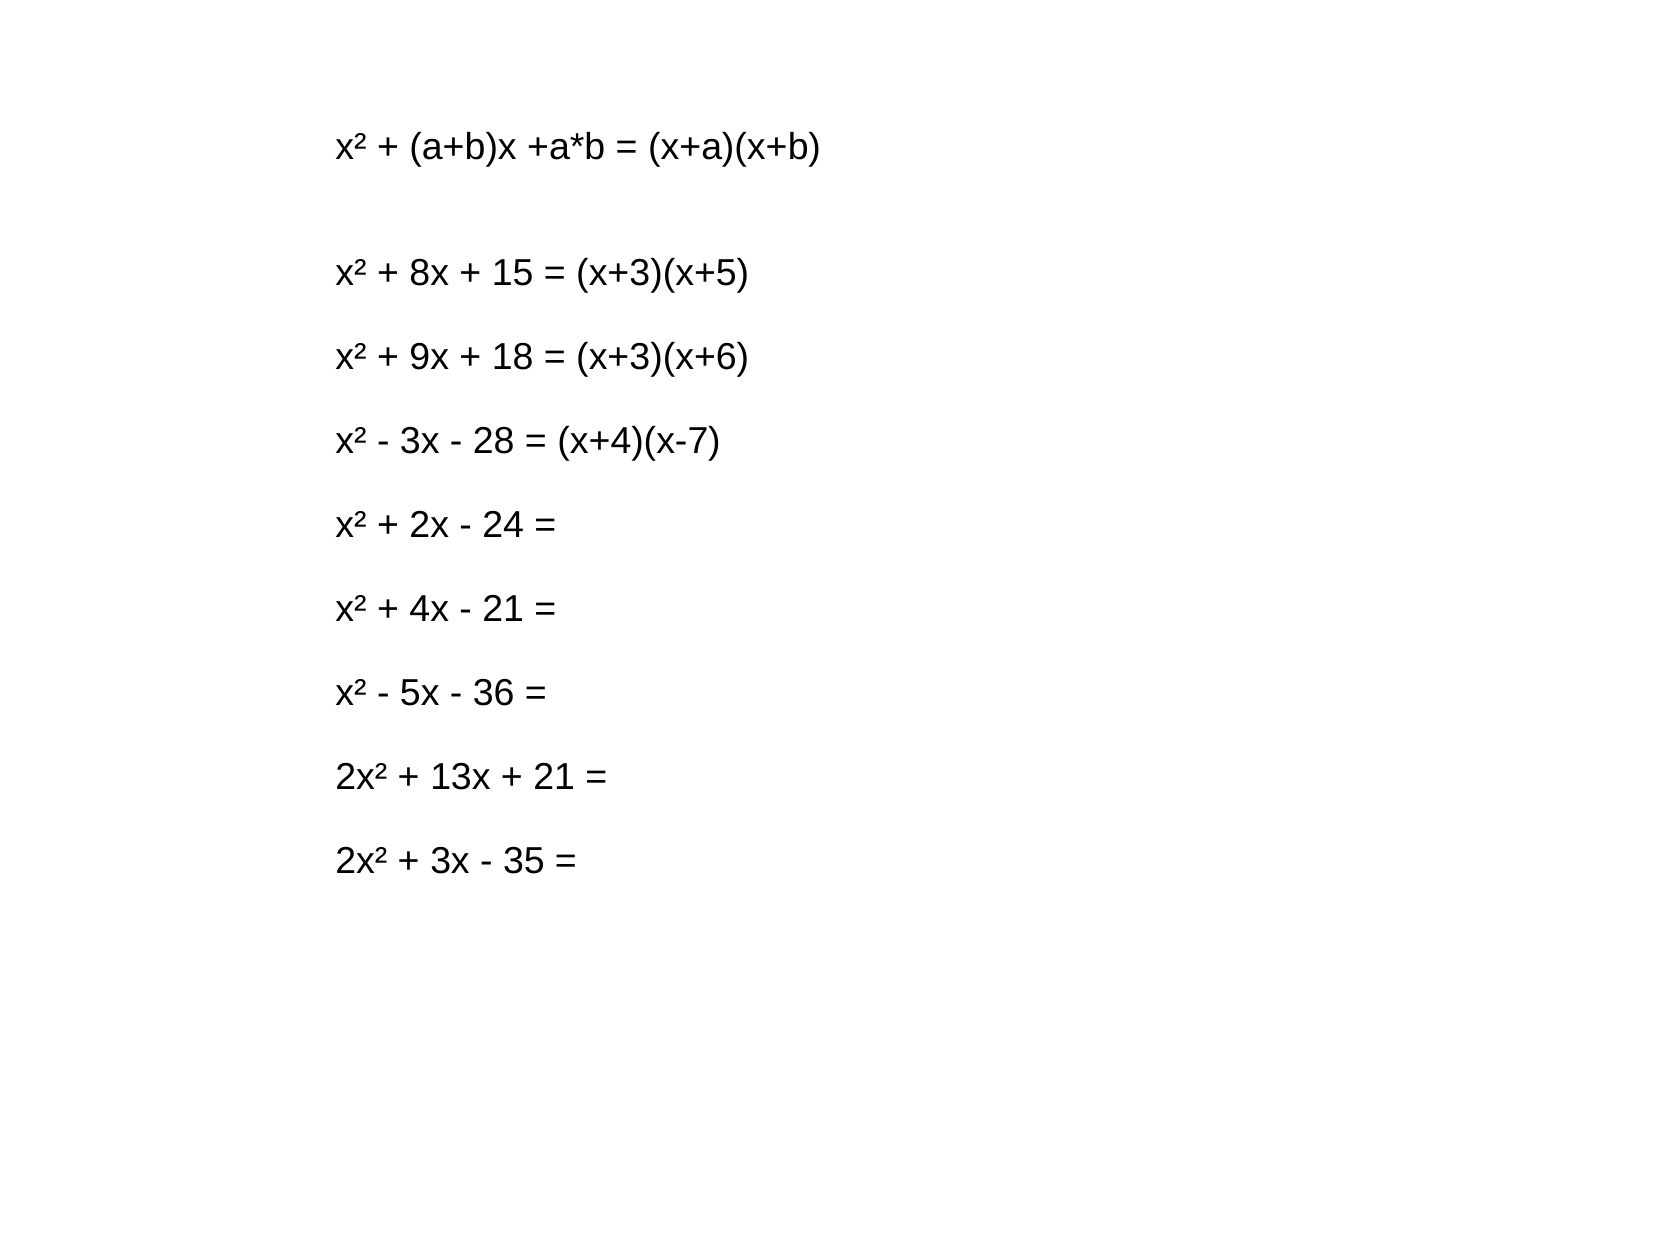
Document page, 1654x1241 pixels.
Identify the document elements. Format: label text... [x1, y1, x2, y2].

text_box x² + (a+b)x +a*b = (x+a)(x+b) x² + 8x + 15 = (x+3)(x+5) x² + 9x + 18 = (x+3)(x+6) x² - 3x - 28 = (x+4)(x-7) x² + 2x - 24 = x² + 4x - 21 = x² - 5x - 36 = 2x² + 13x + 21 = 2x² + 3x - 35 = [320, 118, 1300, 974]
